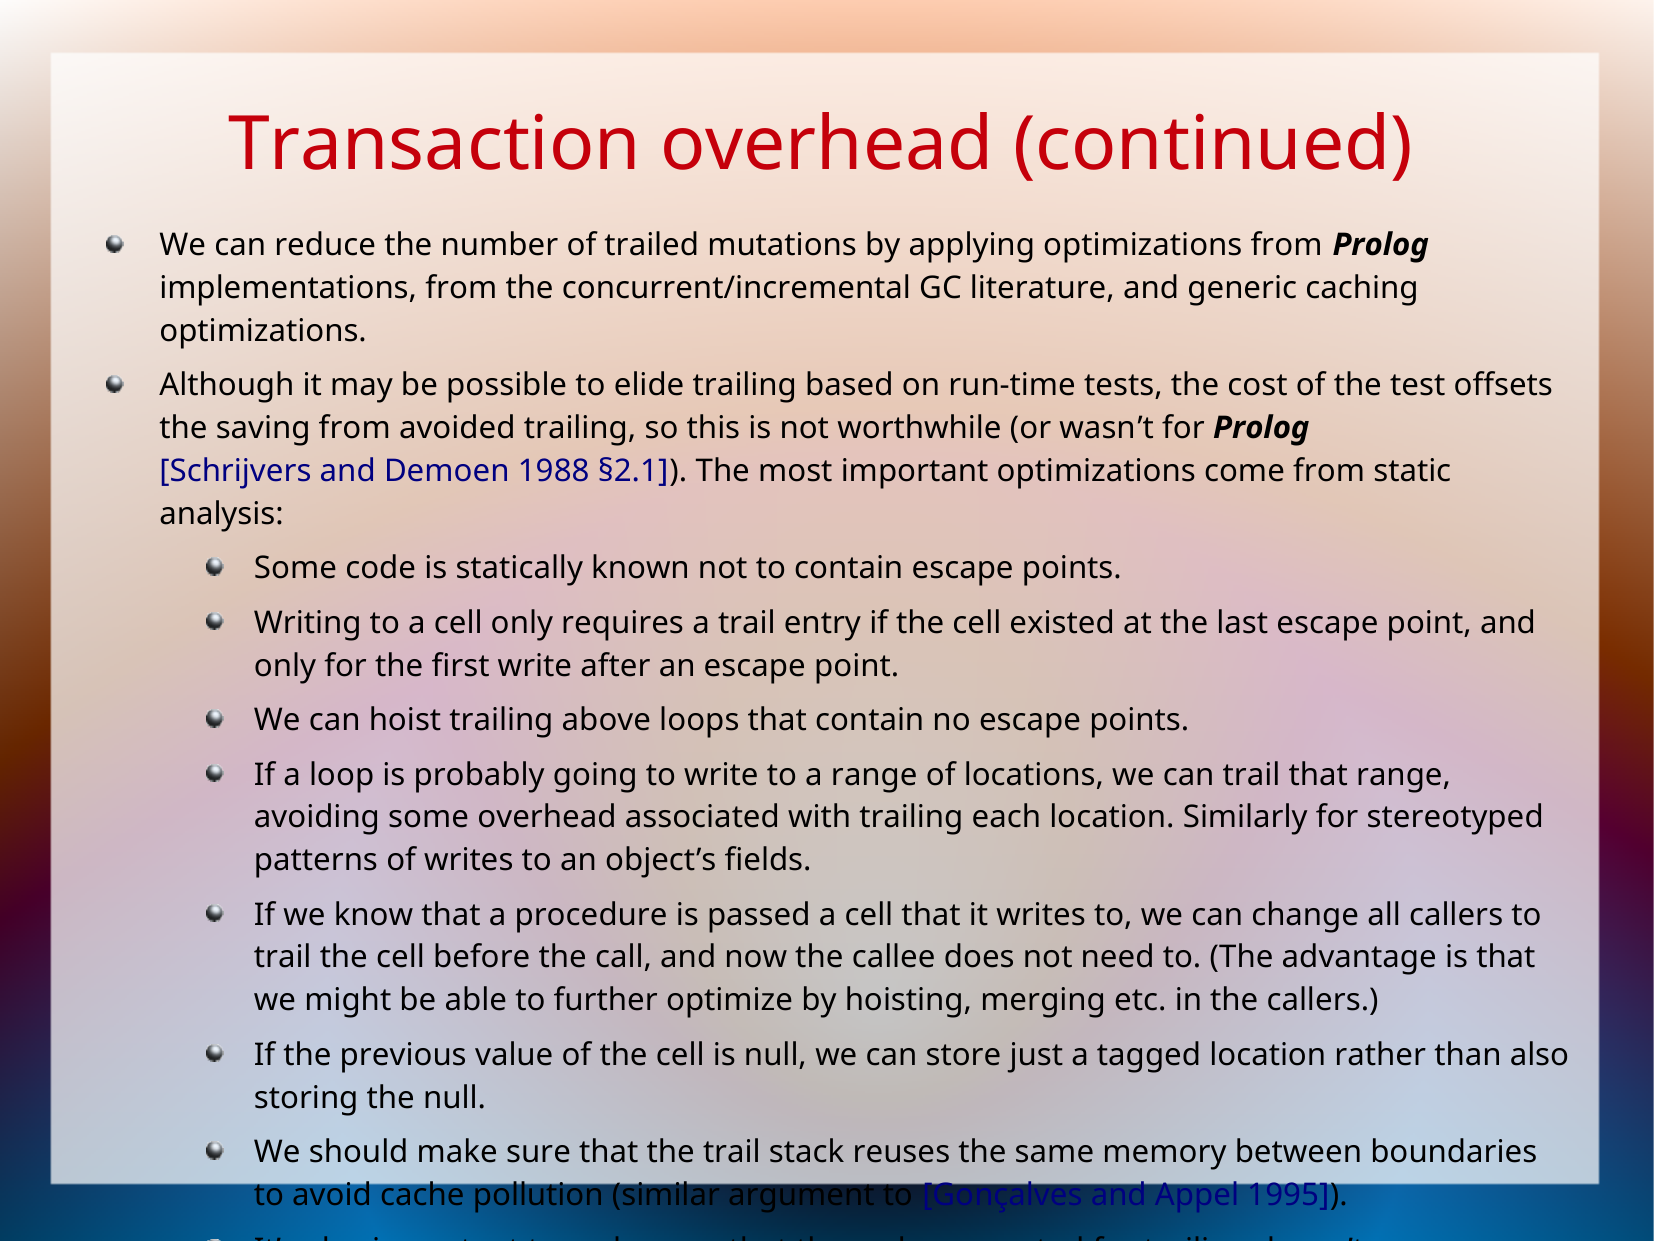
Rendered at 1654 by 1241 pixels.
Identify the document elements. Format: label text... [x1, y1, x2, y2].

list We can reduce the number of trailed mutations by applying optimizations from Prolog implementations, from the concurrent/incremental GC literature, and generic caching optimizations. Although it may be possible to elide trailing based on run-time tests, the cost of the test offsets the saving from avoided trailing, so this is not worthwhile (or wasn’t for Prolog [Schrijvers and Demoen 1988 §2.1]). The most important optimizations come from static analysis: Some code is statically known not to contain escape points. Writing to a cell only requires a trail entry if the cell existed at the last escape point, and only for the first write after an escape point. We can hoist trailing above loops that contain no escape points. If a loop is probably going to write to a range of locations, we can trail that range, avoiding some overhead associated with trailing each location. Similarly for stereotyped patterns of writes to an object’s fields. If we know that a procedure is passed a cell that it writes to, we can change all callers to trail the cell before the call, and now the callee does not need to. (The advantage is that we might be able to further optimize by hoisting, merging etc. in the callers.) If the previous value of the cell is null, we can store just a tagged location rather than also storing the null. We should make sure that the trail stack reuses the same memory between boundaries to avoid cache pollution (similar argument to [Gonçalves and Appel 1995]). It’s also important to make sure that the code generated for trailing doesn’t cause unnecessary processor stalls. [88, 222, 1577, 1127]
title Transaction overhead (continued) [76, 43, 1565, 237]
picture [0, 0, 1654, 1241]
